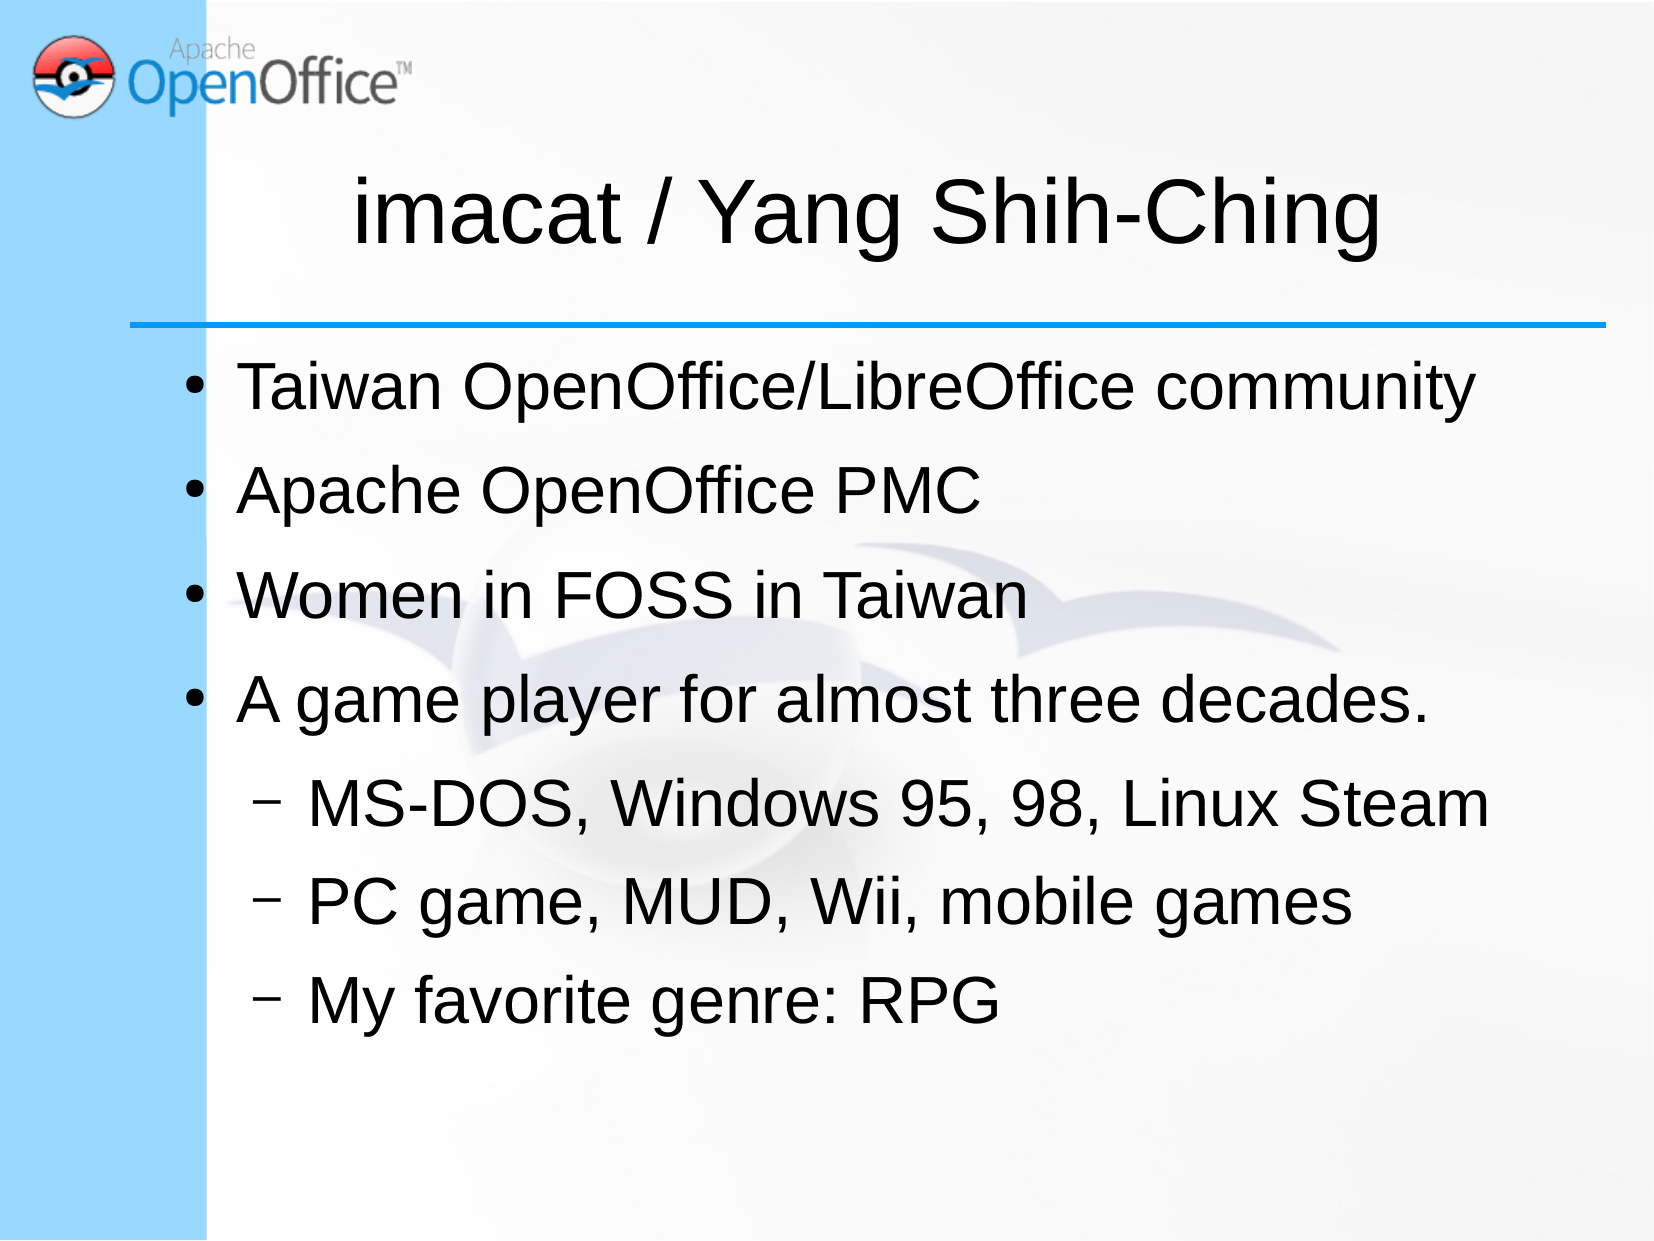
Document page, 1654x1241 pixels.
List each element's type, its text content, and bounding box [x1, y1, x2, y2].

list Taiwan OpenOffice/LibreOffice community Apache OpenOffice PMC Women in FOSS in Taiwan A game player for almost three decades. MS-DOS, Windows 95, 98, Linux Steam PC game, MUD, Wii, mobile games My favorite genre: RPG [165, 349, 1571, 1168]
title imacat / Yang Shih-Ching [165, 108, 1571, 316]
picture [31, 2, 1654, 1241]
